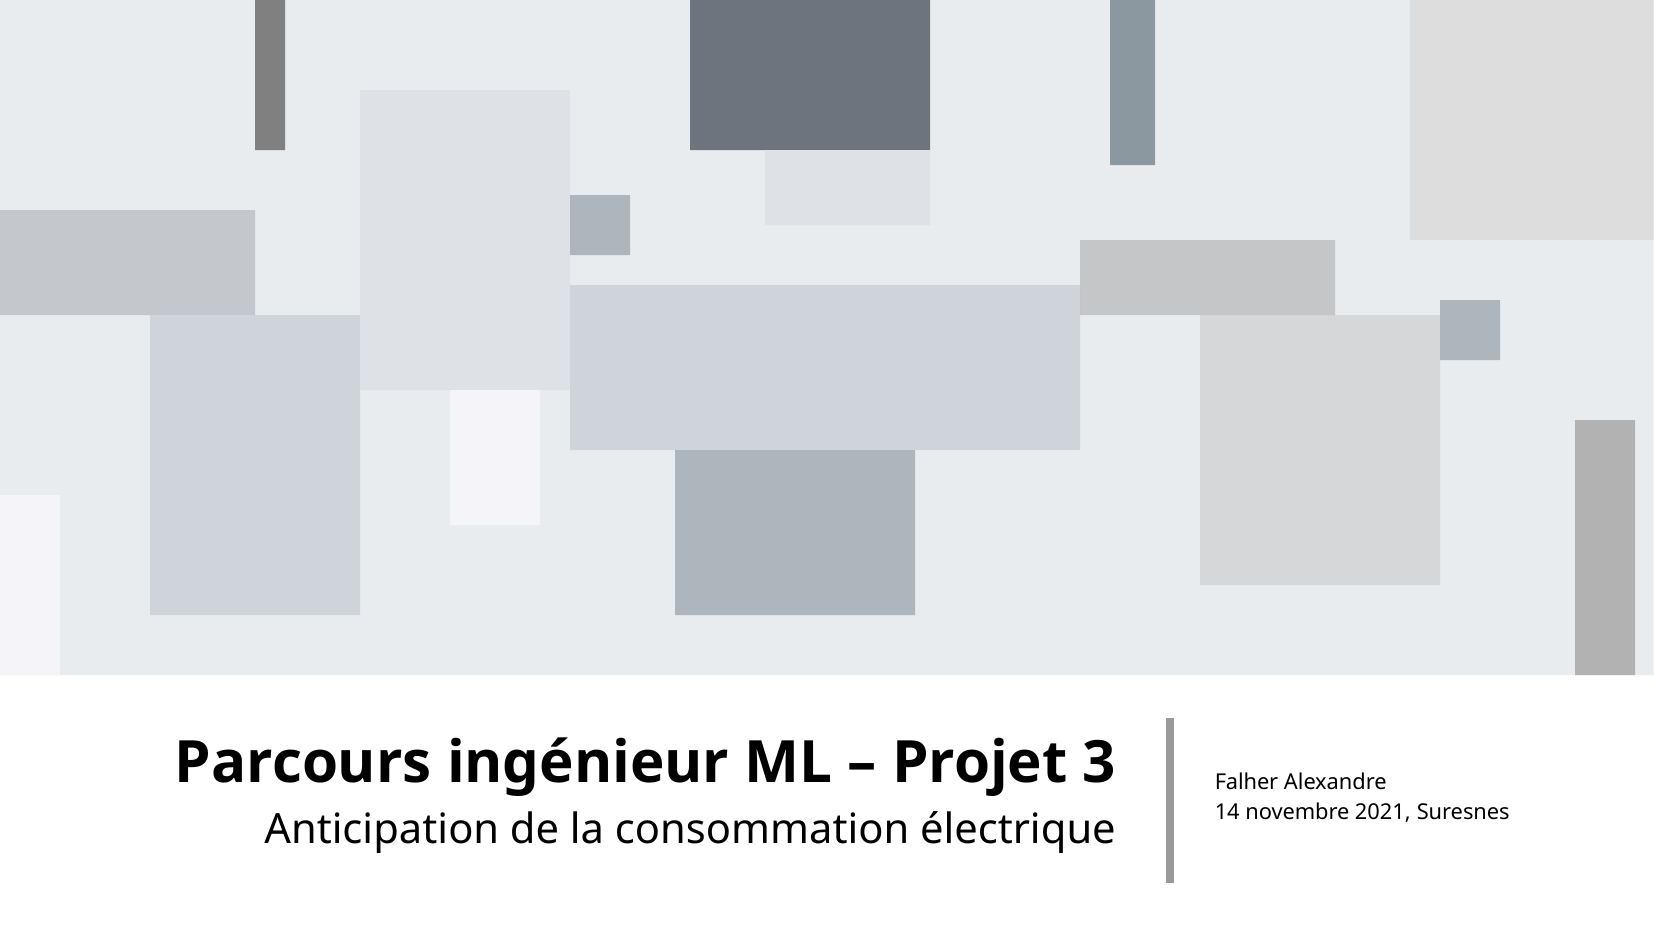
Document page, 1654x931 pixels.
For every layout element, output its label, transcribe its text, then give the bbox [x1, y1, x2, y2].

text_box Parcours ingénieur ML – Projet 3 Anticipation de la consommation électrique [0, 712, 1131, 864]
text_box Falher Alexandre 14 novembre 2021, Suresnes [1200, 759, 1591, 841]
